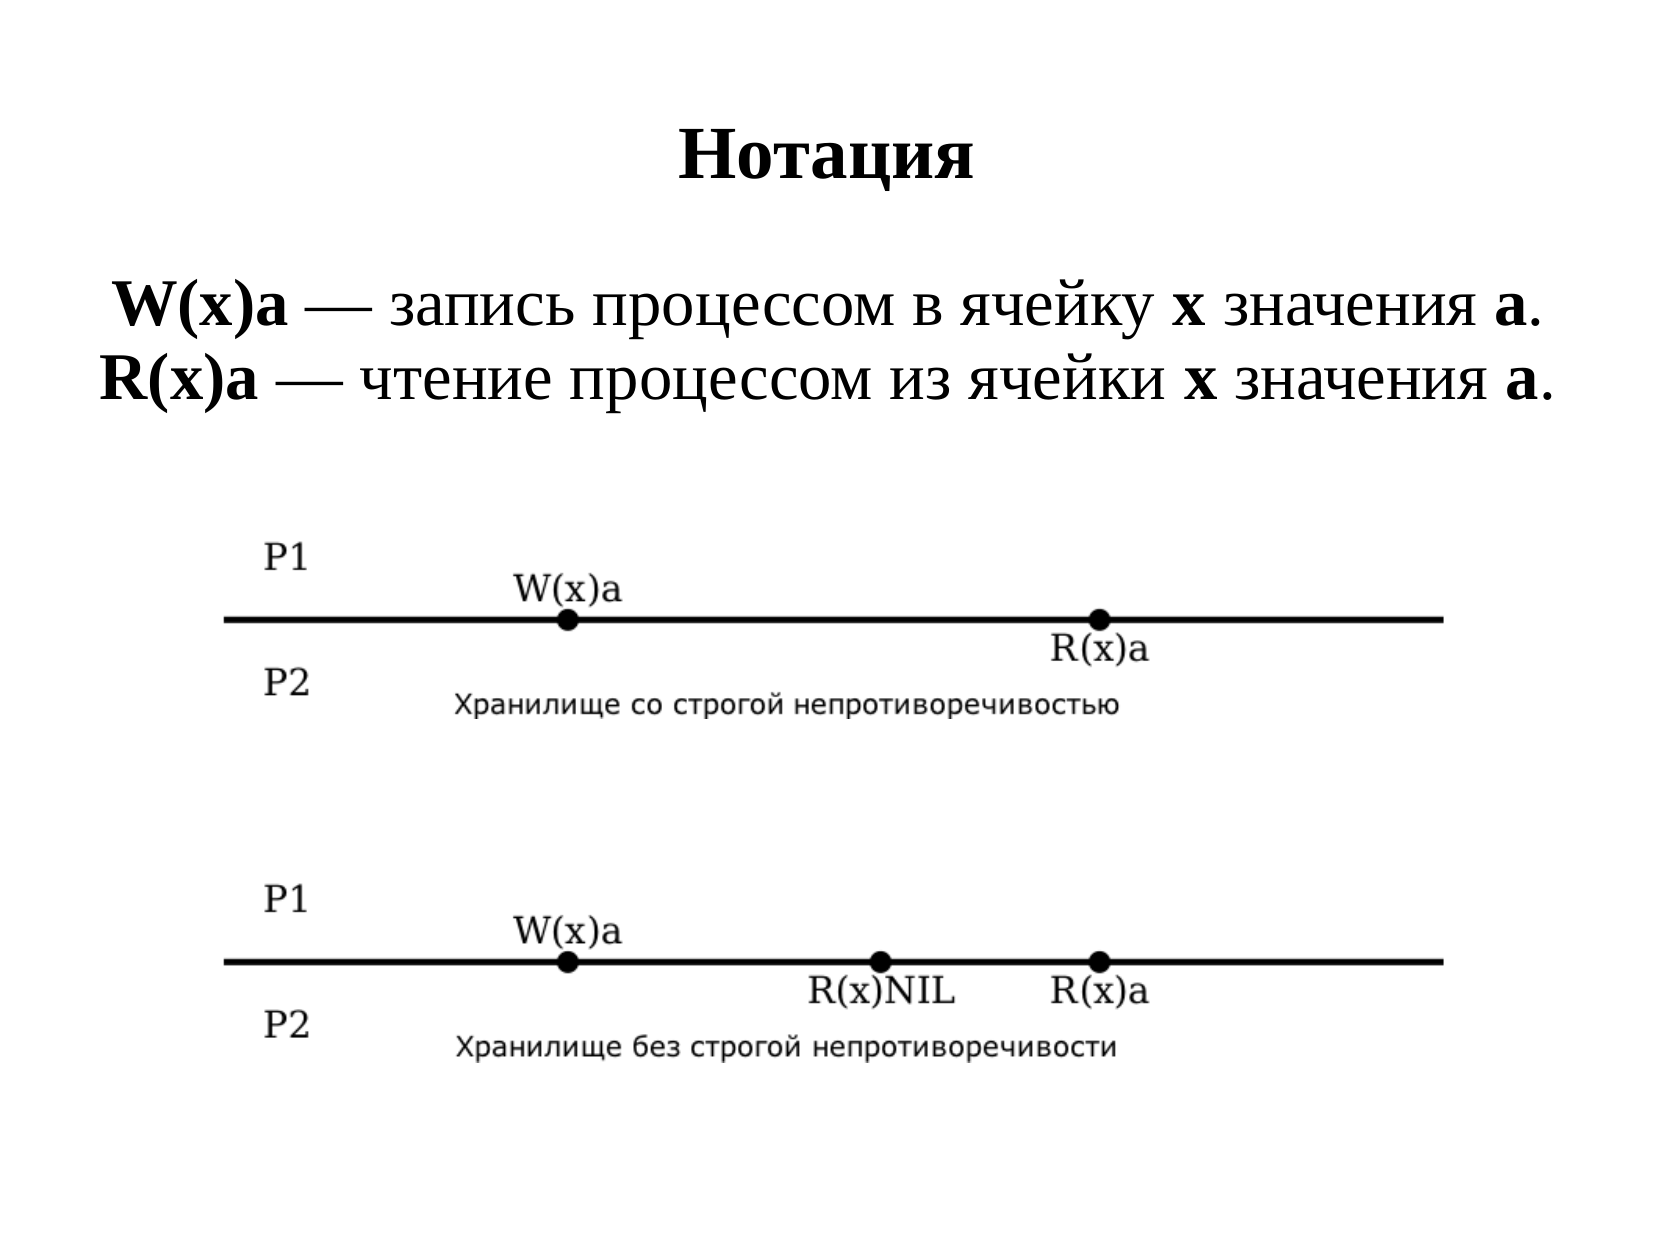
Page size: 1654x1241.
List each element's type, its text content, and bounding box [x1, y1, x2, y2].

text_box W(x)a — запись процессом в ячейку x значения a. R(x)a — чтение процессом из ячейки x значения a. [30, 236, 1626, 443]
picture [221, 531, 1447, 719]
picture [221, 873, 1447, 1063]
title Нотация [82, 49, 1571, 236]
